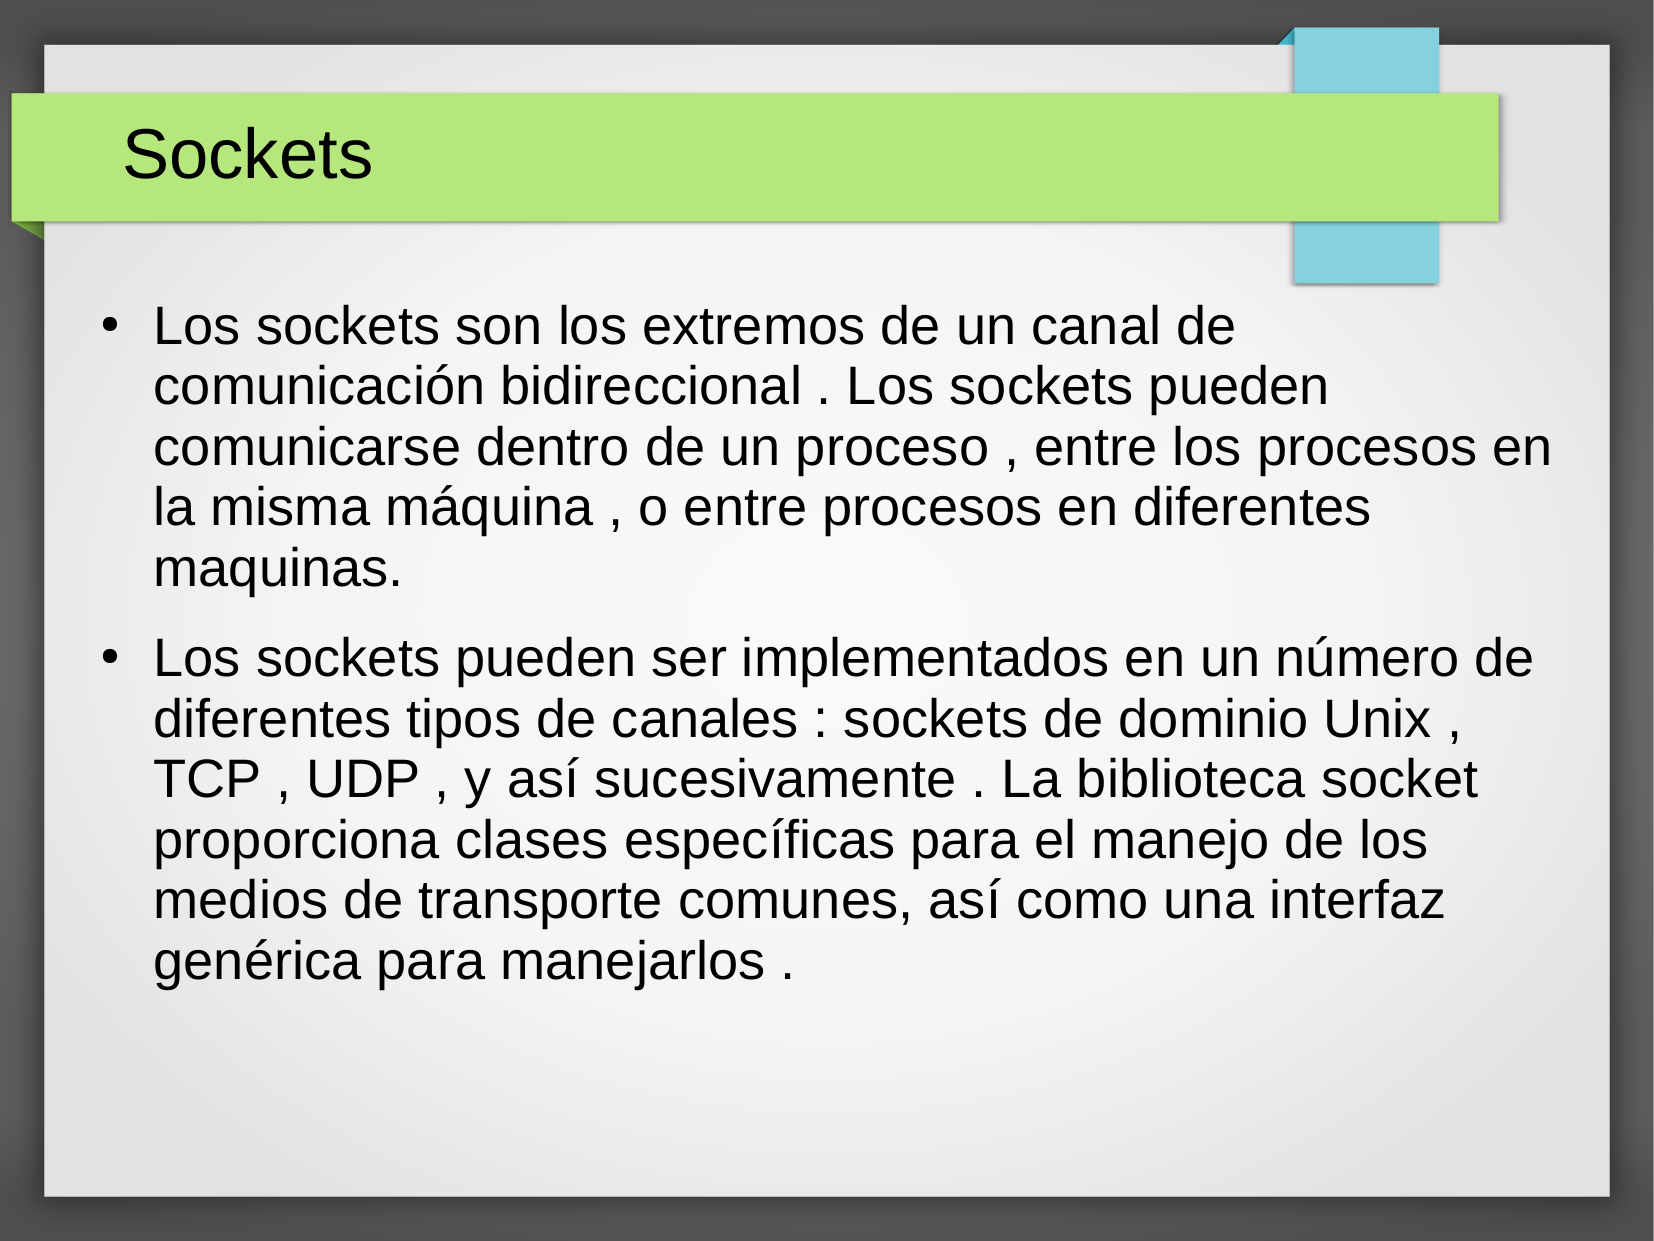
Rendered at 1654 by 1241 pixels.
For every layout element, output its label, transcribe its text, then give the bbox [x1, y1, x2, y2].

title Sockets [82, 94, 1264, 213]
list Los sockets son los extremos de un canal de comunicación bidireccional . Los sockets pueden comunicarse dentro de un proceso , entre los procesos en la misma máquina , o entre procesos en diferentes maquinas. Los sockets pueden ser implementados en un número de diferentes tipos de canales : sockets de dominio Unix , TCP , UDP , y así sucesivamente . La biblioteca socket proporciona clases específicas para el manejo de los medios de transporte comunes, así como una interfaz genérica para manejarlos . [82, 295, 1571, 1015]
picture [0, 0, 1654, 1241]
